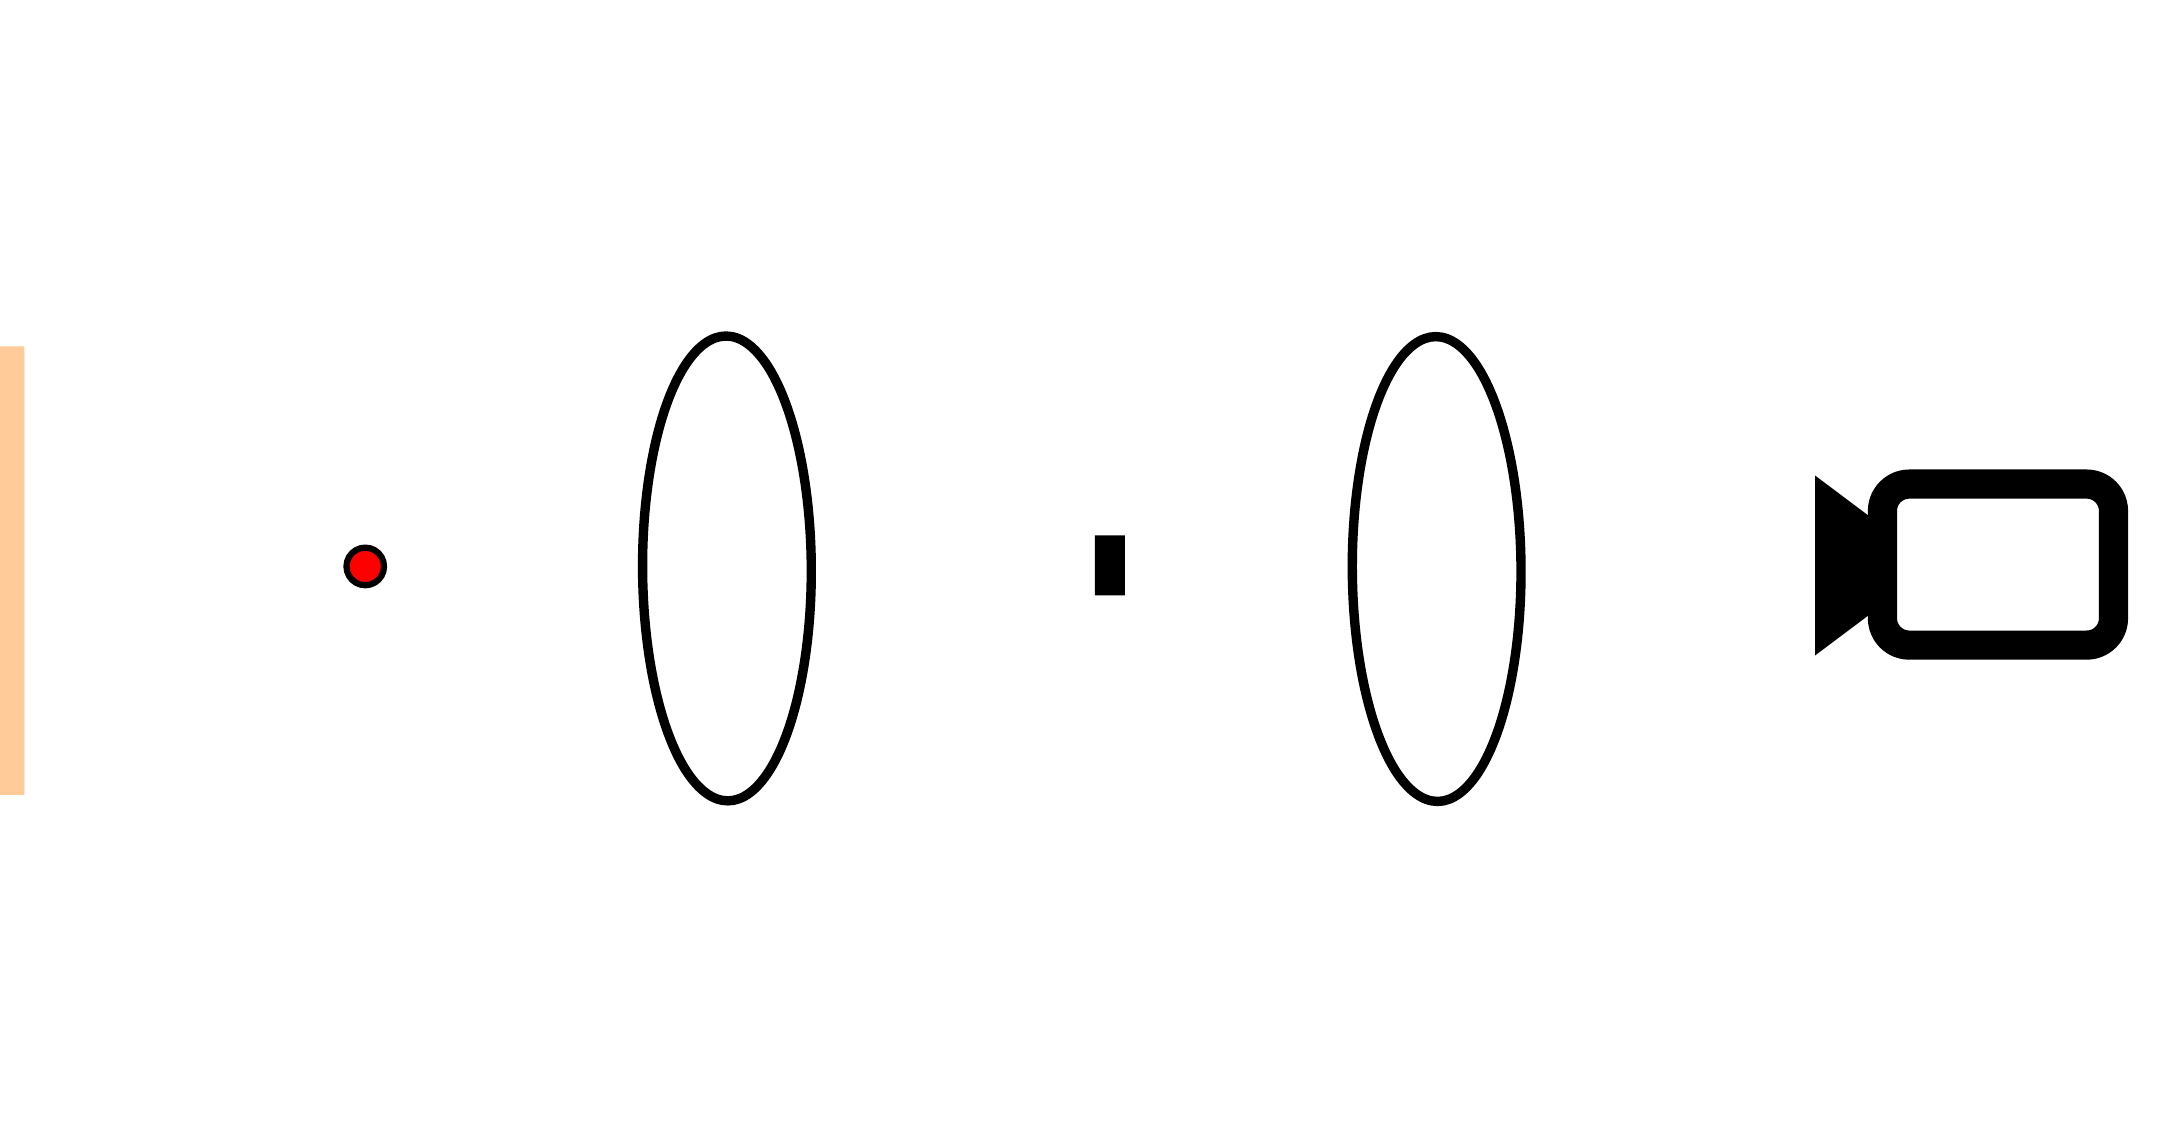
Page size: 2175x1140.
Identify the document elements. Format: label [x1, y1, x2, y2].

text_box [1094, 535, 1125, 596]
text_box [642, 336, 812, 801]
text_box [346, 547, 385, 586]
text_box [1882, 484, 2114, 646]
text_box [1815, 475, 1876, 656]
text_box [1352, 336, 1522, 802]
